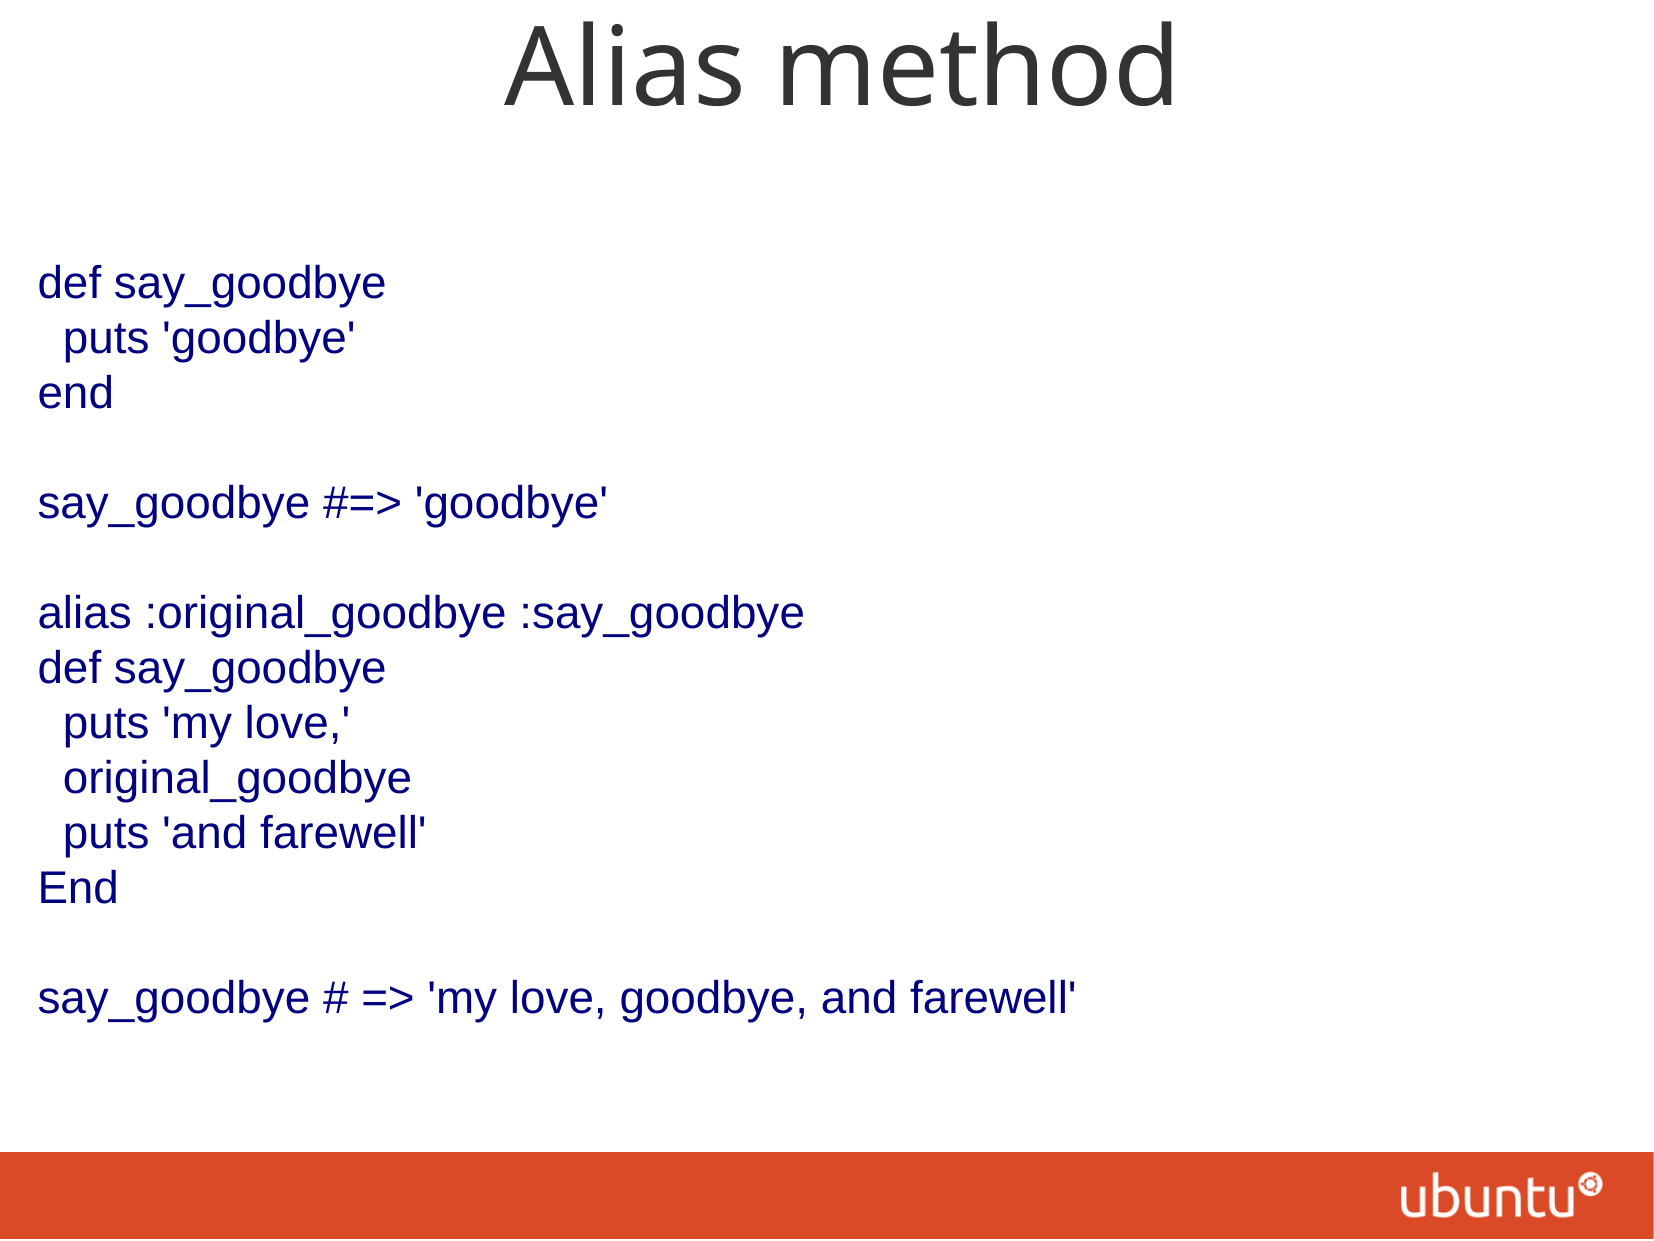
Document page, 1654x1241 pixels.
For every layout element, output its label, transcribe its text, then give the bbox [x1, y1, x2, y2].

title Alias method [73, 0, 1613, 141]
subtitle def say_goodbye puts 'goodbye' end say_goodbye #=> 'goodbye' alias :original_goodbye :say_goodbye def say_goodbye puts 'my love,' original_goodbye puts 'and farewell' End say_goodbye # => 'my love, goodbye, and farewell' [37, 149, 1613, 1125]
picture [0, 1152, 1654, 1239]
